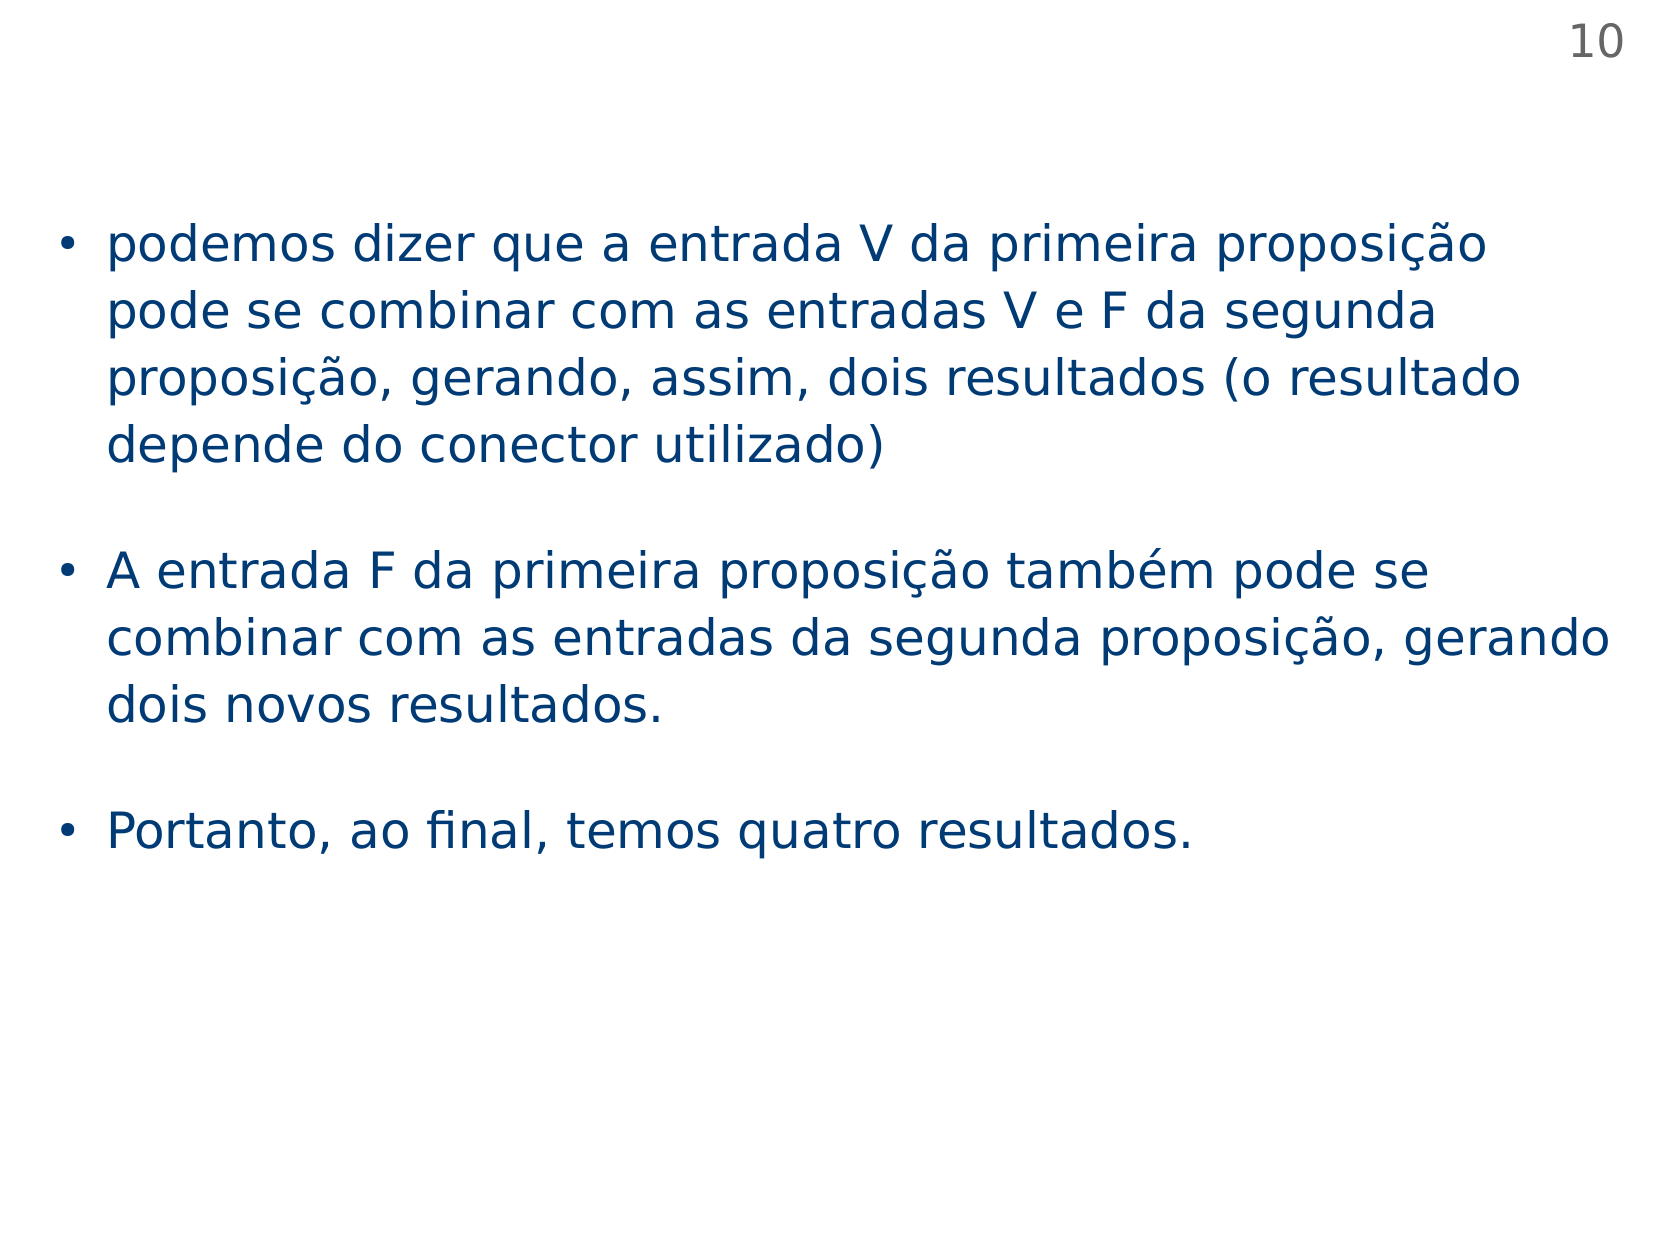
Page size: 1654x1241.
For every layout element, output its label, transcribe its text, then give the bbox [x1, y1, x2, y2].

list podemos dizer que a entrada V da primeira proposição pode se combinar com as entradas V e F da segunda proposição, gerando, assim, dois resultados (o resultado depende do conector utilizado) A entrada F da primeira proposição também pode se combinar com as entradas da segunda proposição, gerando dois novos resultados. Portanto, ao final, temos quatro resultados. [59, 206, 1625, 1211]
